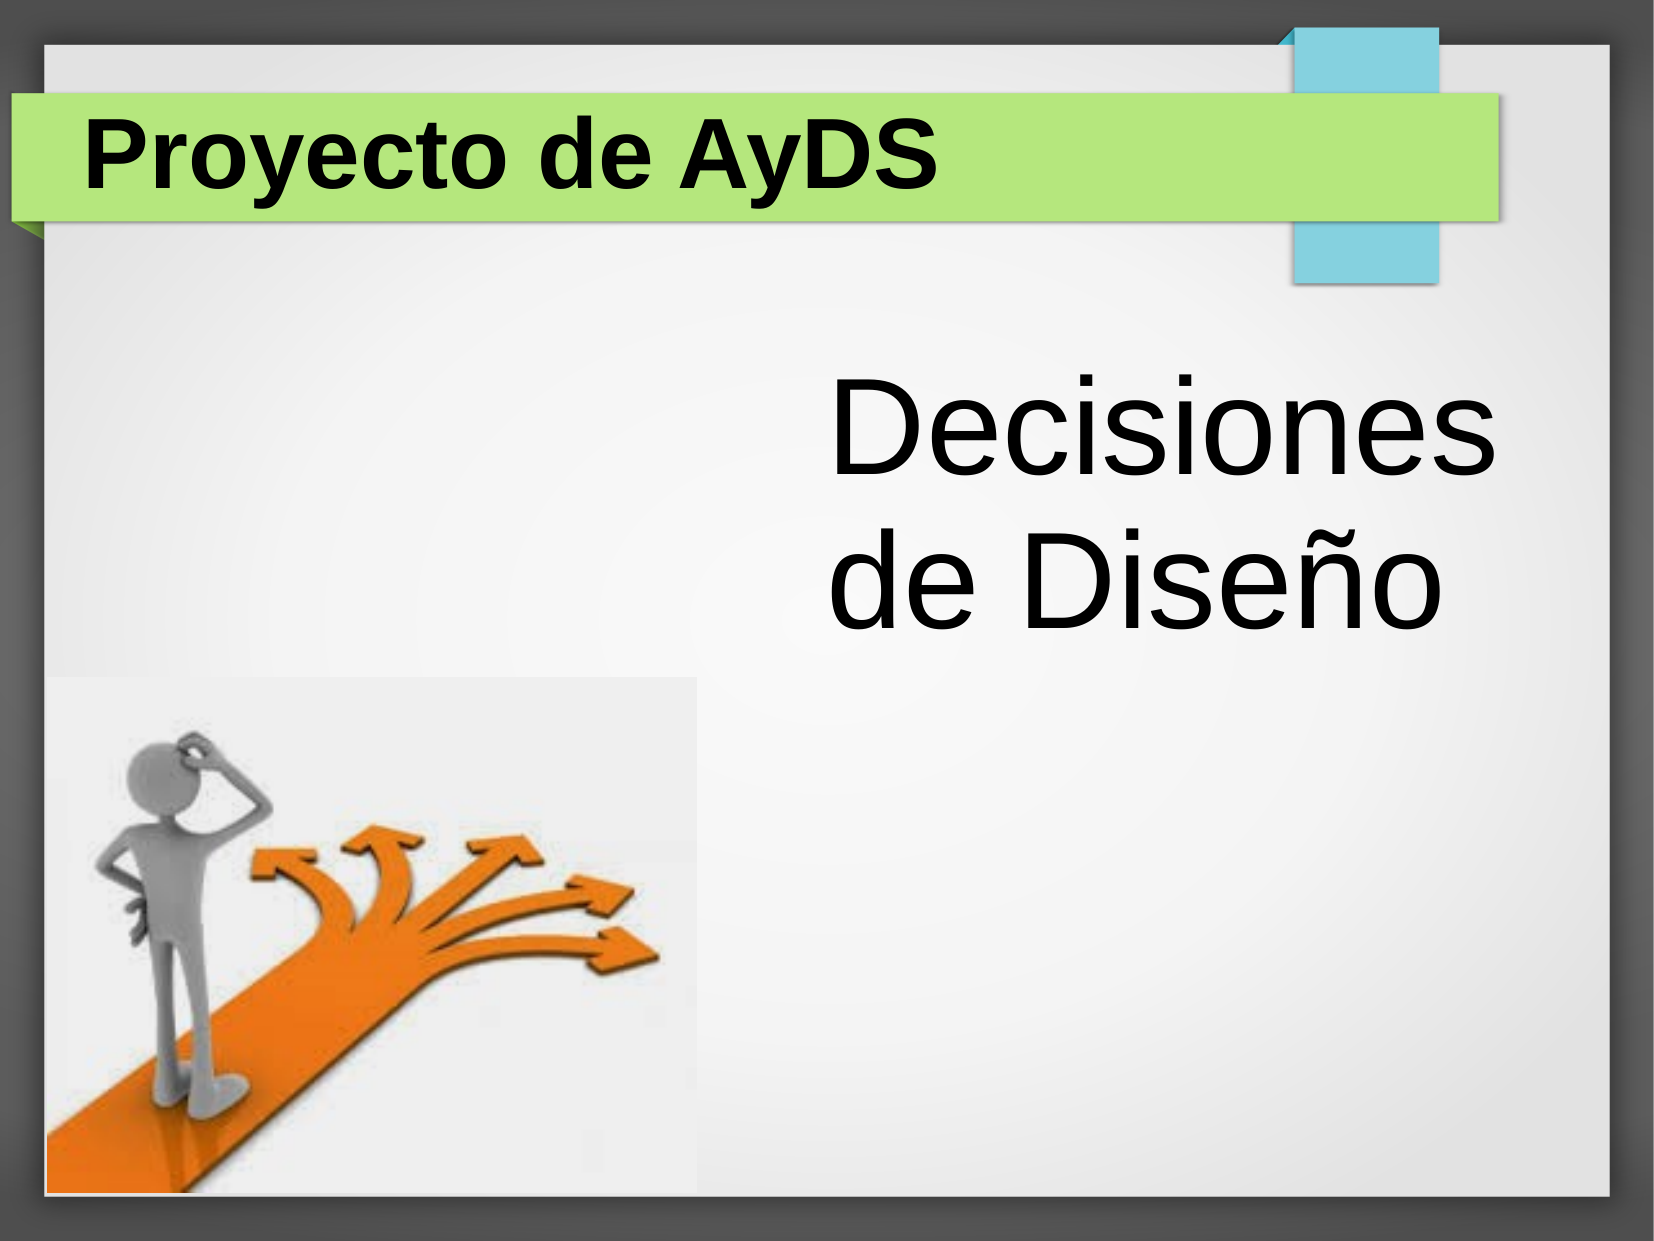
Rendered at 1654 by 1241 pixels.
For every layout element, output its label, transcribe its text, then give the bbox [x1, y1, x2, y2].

picture [0, 0, 1654, 1241]
list Decisiones de Diseño [755, 166, 1571, 721]
title Proyecto de AyDS [82, 94, 1264, 213]
